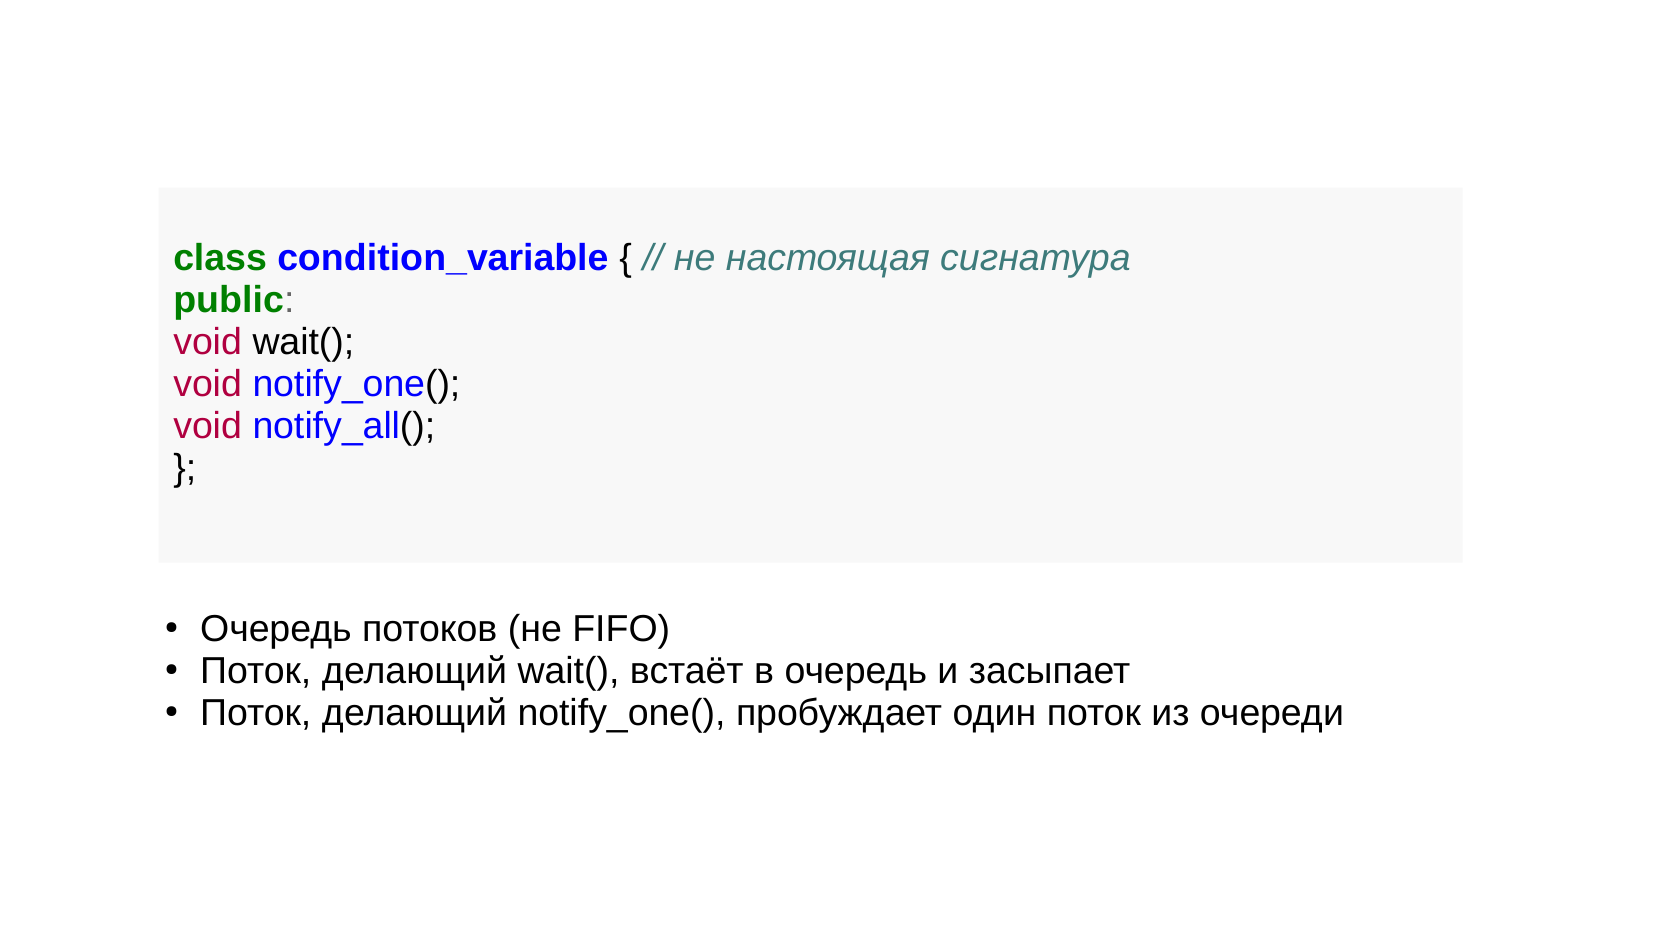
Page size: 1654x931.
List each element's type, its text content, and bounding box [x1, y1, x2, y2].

text_box Очередь потоков (не FIFO) Поток, делающий wait(), встаёт в очередь и засыпает Поток, делающий notify_one(), пробуждает один поток из очереди [150, 600, 1454, 826]
text_box class condition_variable { // не настоящая сигнатура public: void wait(); void notify_one(); void notify_all(); }; [158, 187, 1463, 563]
